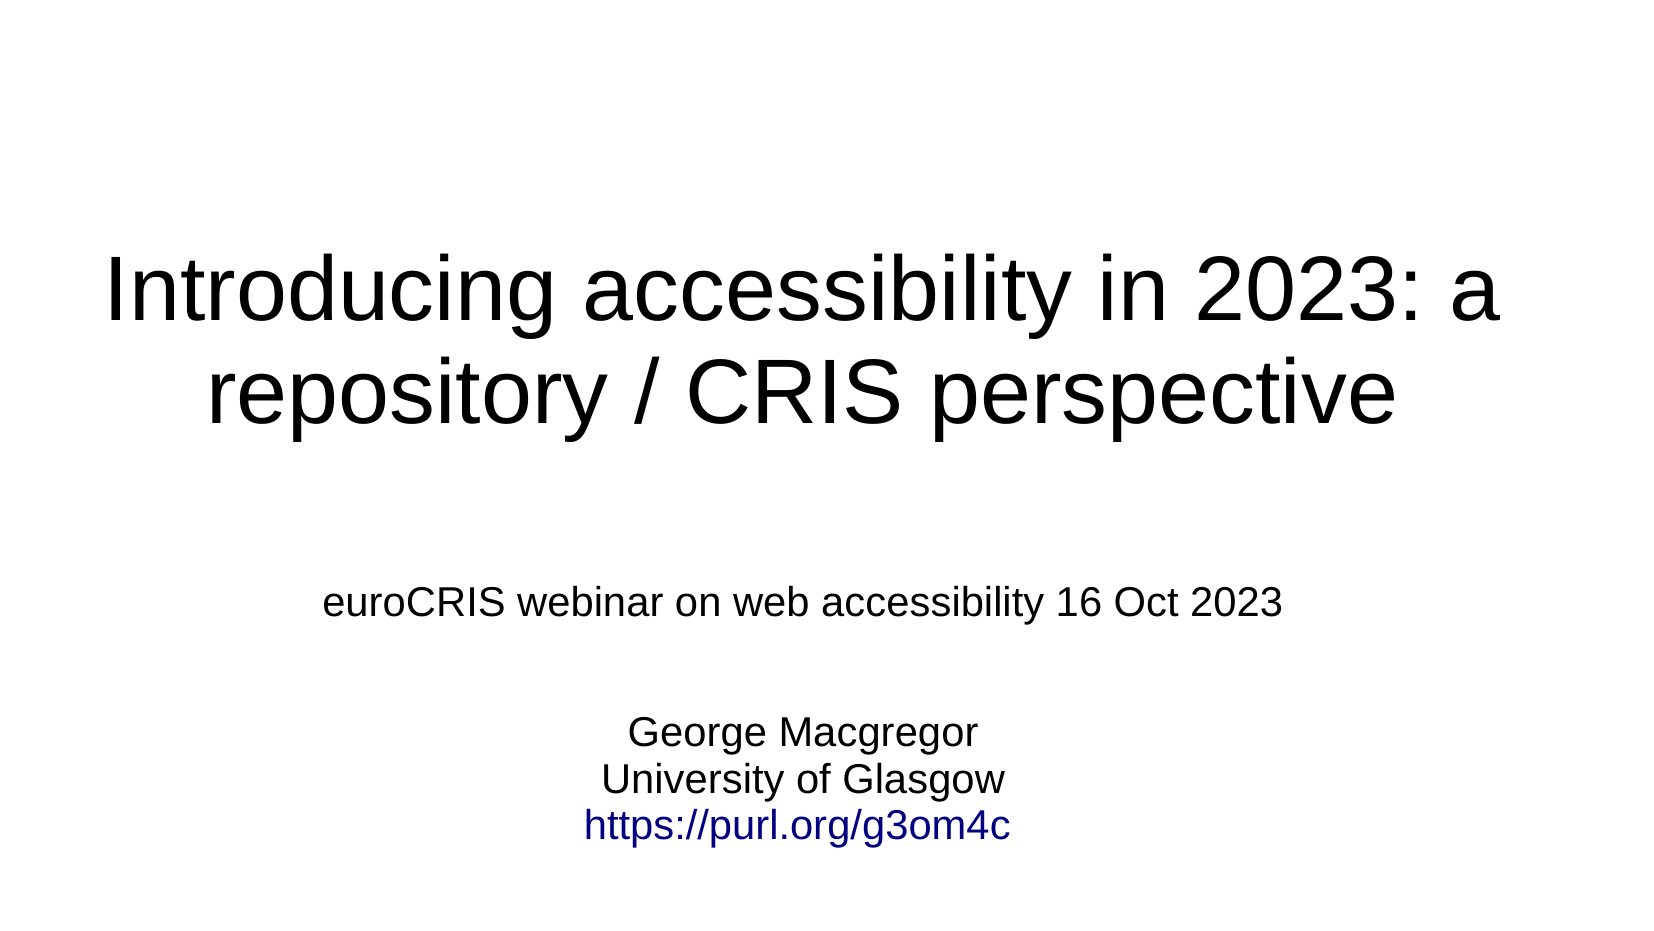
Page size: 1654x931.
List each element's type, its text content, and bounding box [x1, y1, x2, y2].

title George Macgregor University of Glasgow https://purl.org/g3om4c [59, 701, 1548, 857]
title euroCRIS webinar on web accessibility 16 Oct 2023 [59, 523, 1548, 680]
title Introducing accessibility in 2023: a repository / CRIS perspective [59, 237, 1548, 443]
